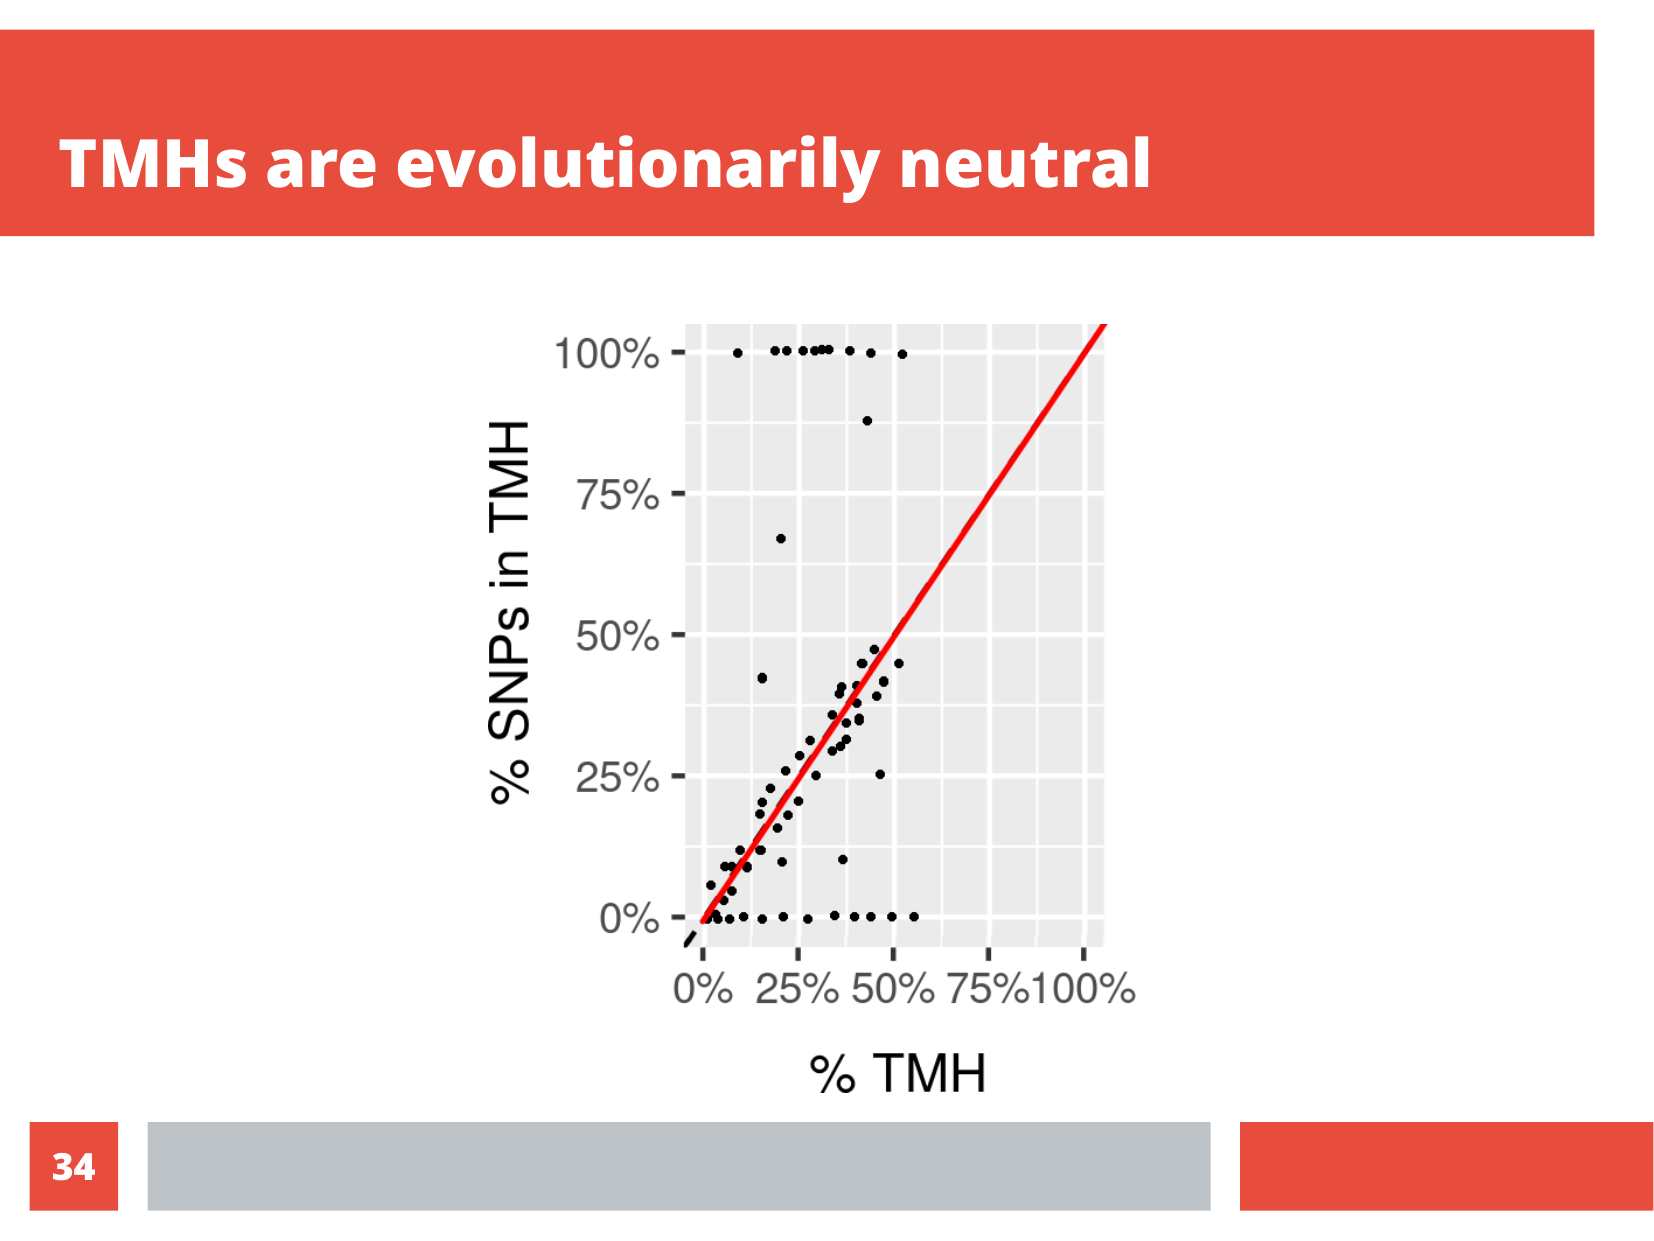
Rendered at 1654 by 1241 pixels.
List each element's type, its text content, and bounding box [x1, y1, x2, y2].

title TMHs are evolutionarily neutral [59, 59, 1595, 207]
picture [488, 324, 1136, 1093]
